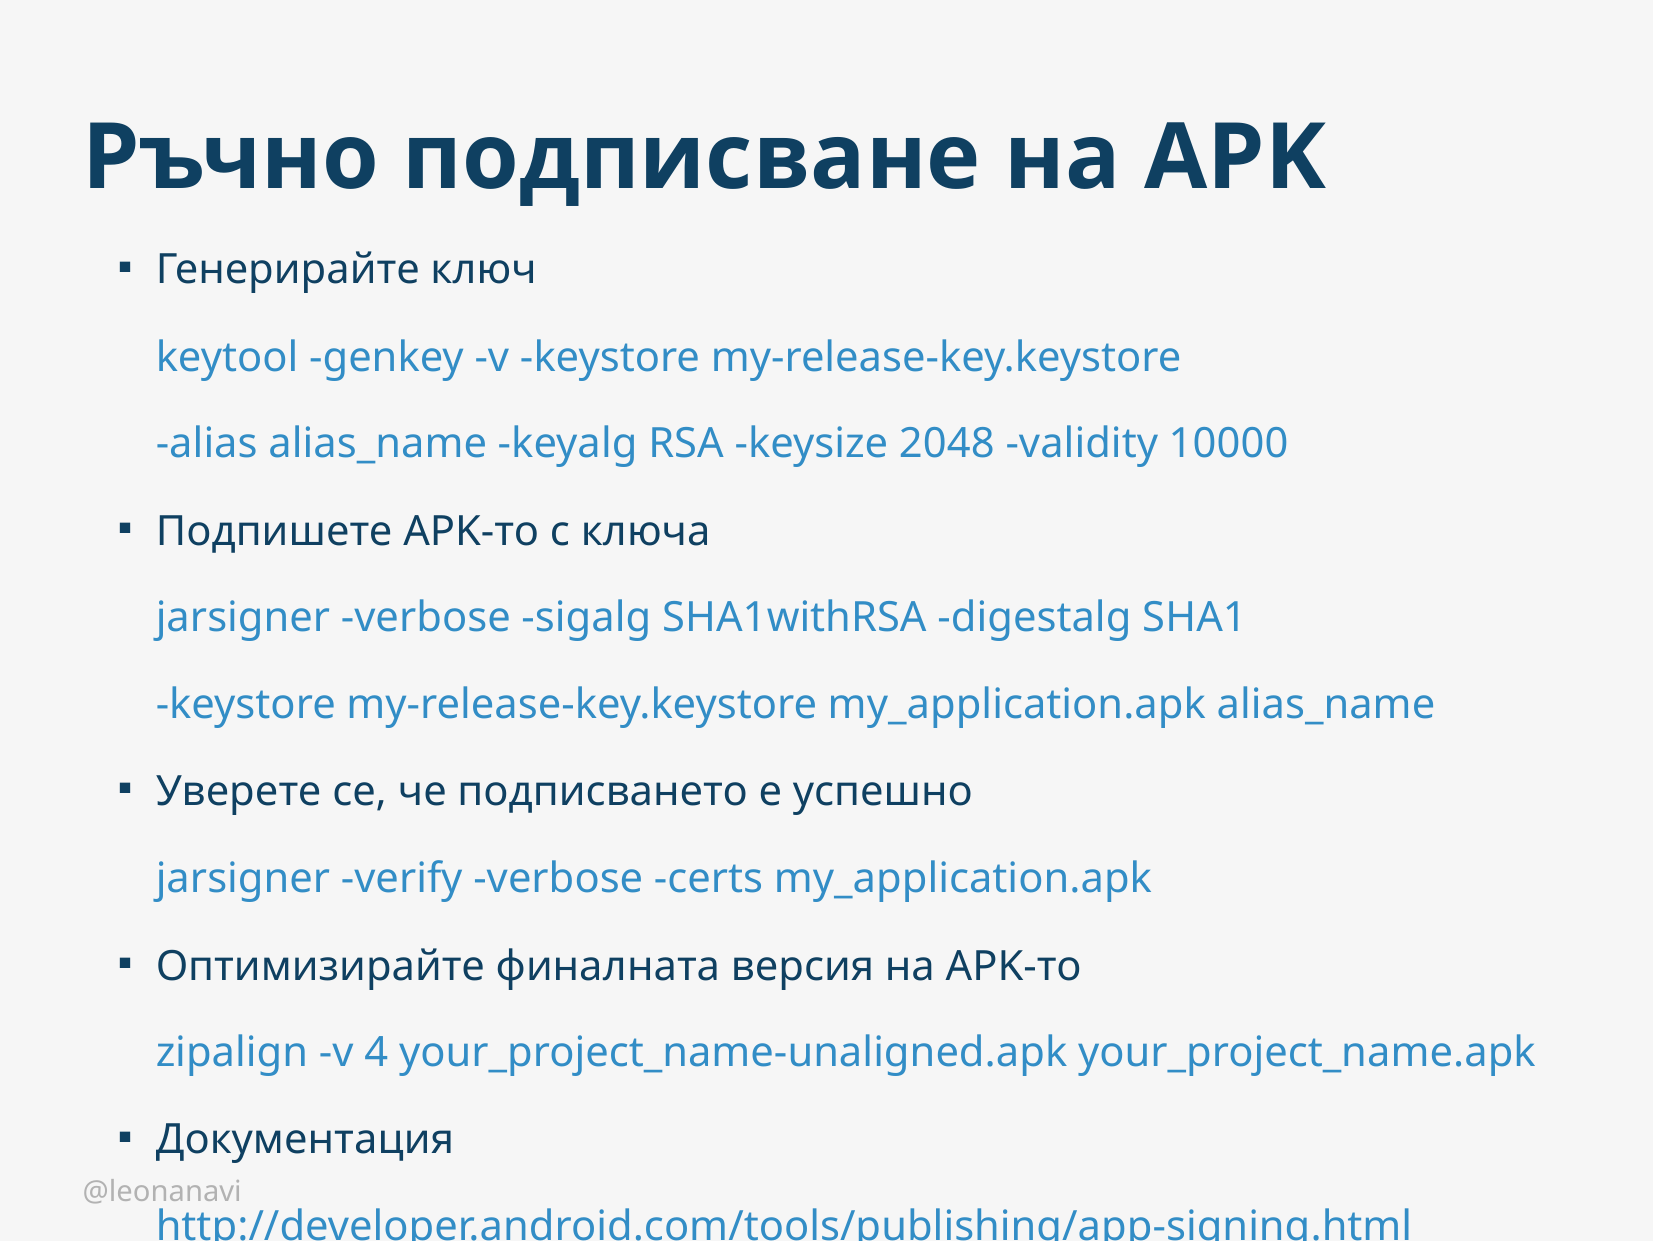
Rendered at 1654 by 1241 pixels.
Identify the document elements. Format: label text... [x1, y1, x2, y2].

text_box Генерирайте ключ keytool -genkey -v -keystore my-release-key.keystore -alias alias_name -keyalg RSA -keysize 2048 -validity 10000 Подпишете APK-то с ключа jarsigner -verbose -sigalg SHA1withRSA -digestalg SHA1 -keystore my-release-key.keystore my_application.apk alias_name Уверете се, че подписването е успешно jarsigner -verify -verbose -certs my_application.apk Оптимизирайте финалната версия на APK-то zipalign -v 4 your_project_name-unaligned.apk your_project_name.apk Документация http://developer.android.com/tools/publishing/app-signing.html [105, 231, 1653, 1239]
title Ръчно подписване на APK [82, 49, 1571, 257]
